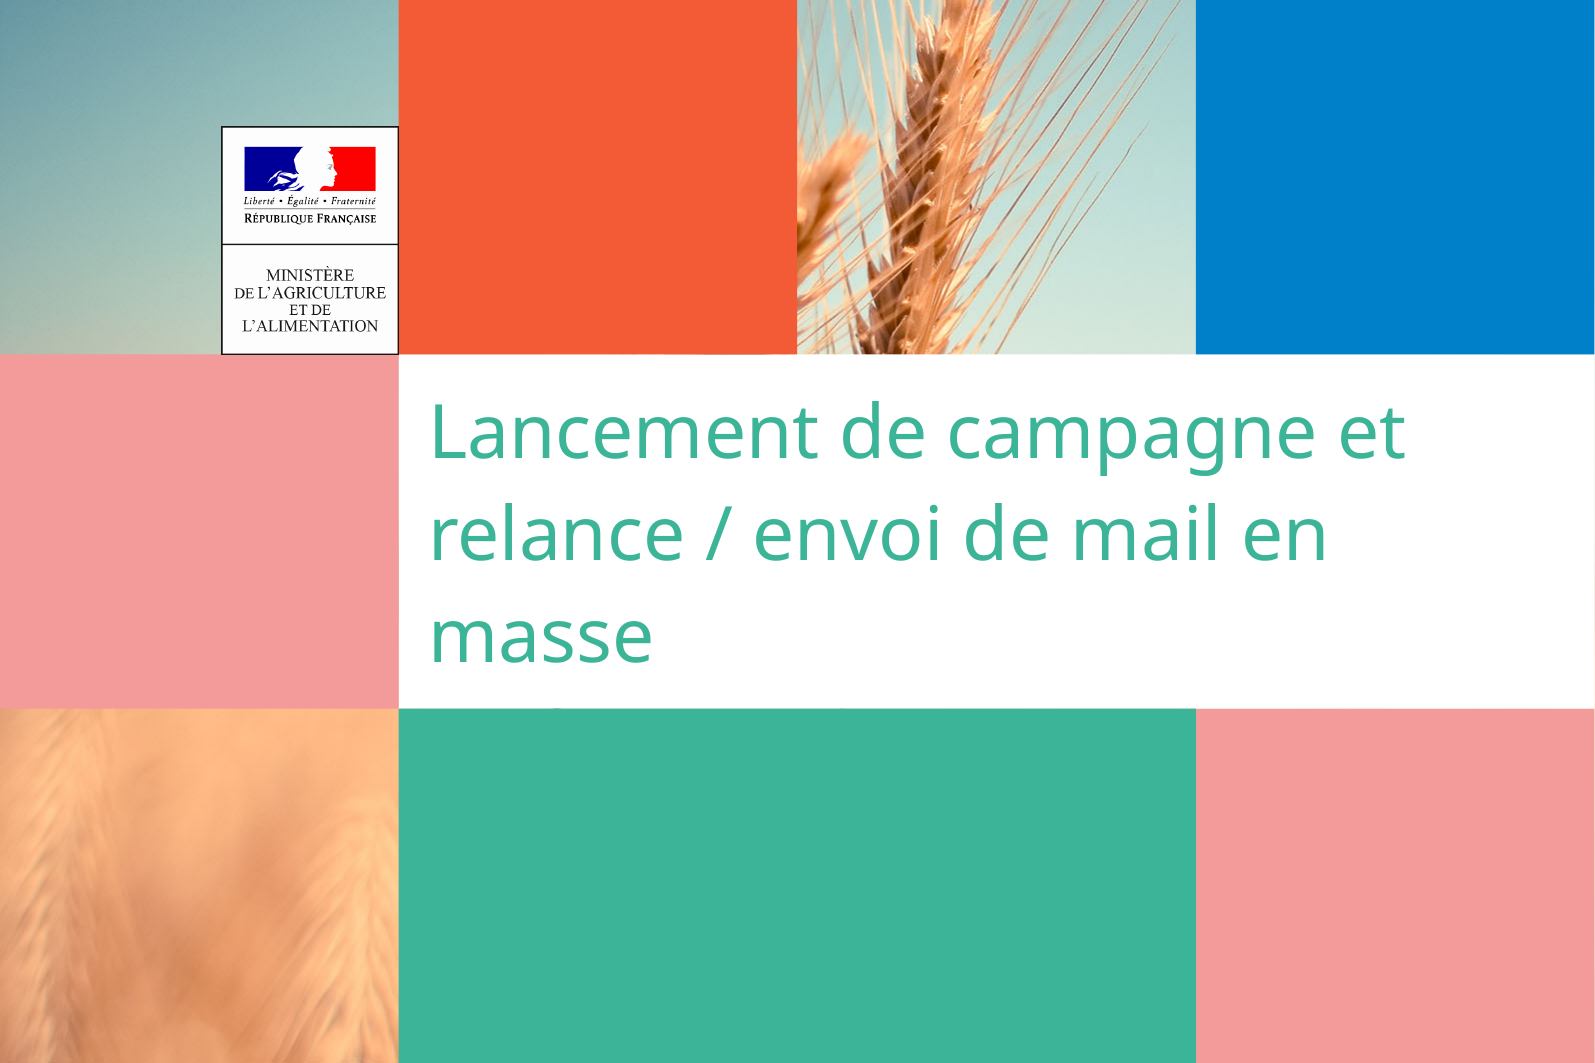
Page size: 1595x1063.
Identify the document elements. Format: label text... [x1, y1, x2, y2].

picture [0, 709, 398, 1063]
picture [798, 0, 1195, 354]
title Lancement de campagne et relance / envoi de mail en masse [398, 354, 1536, 709]
picture [0, 0, 399, 355]
